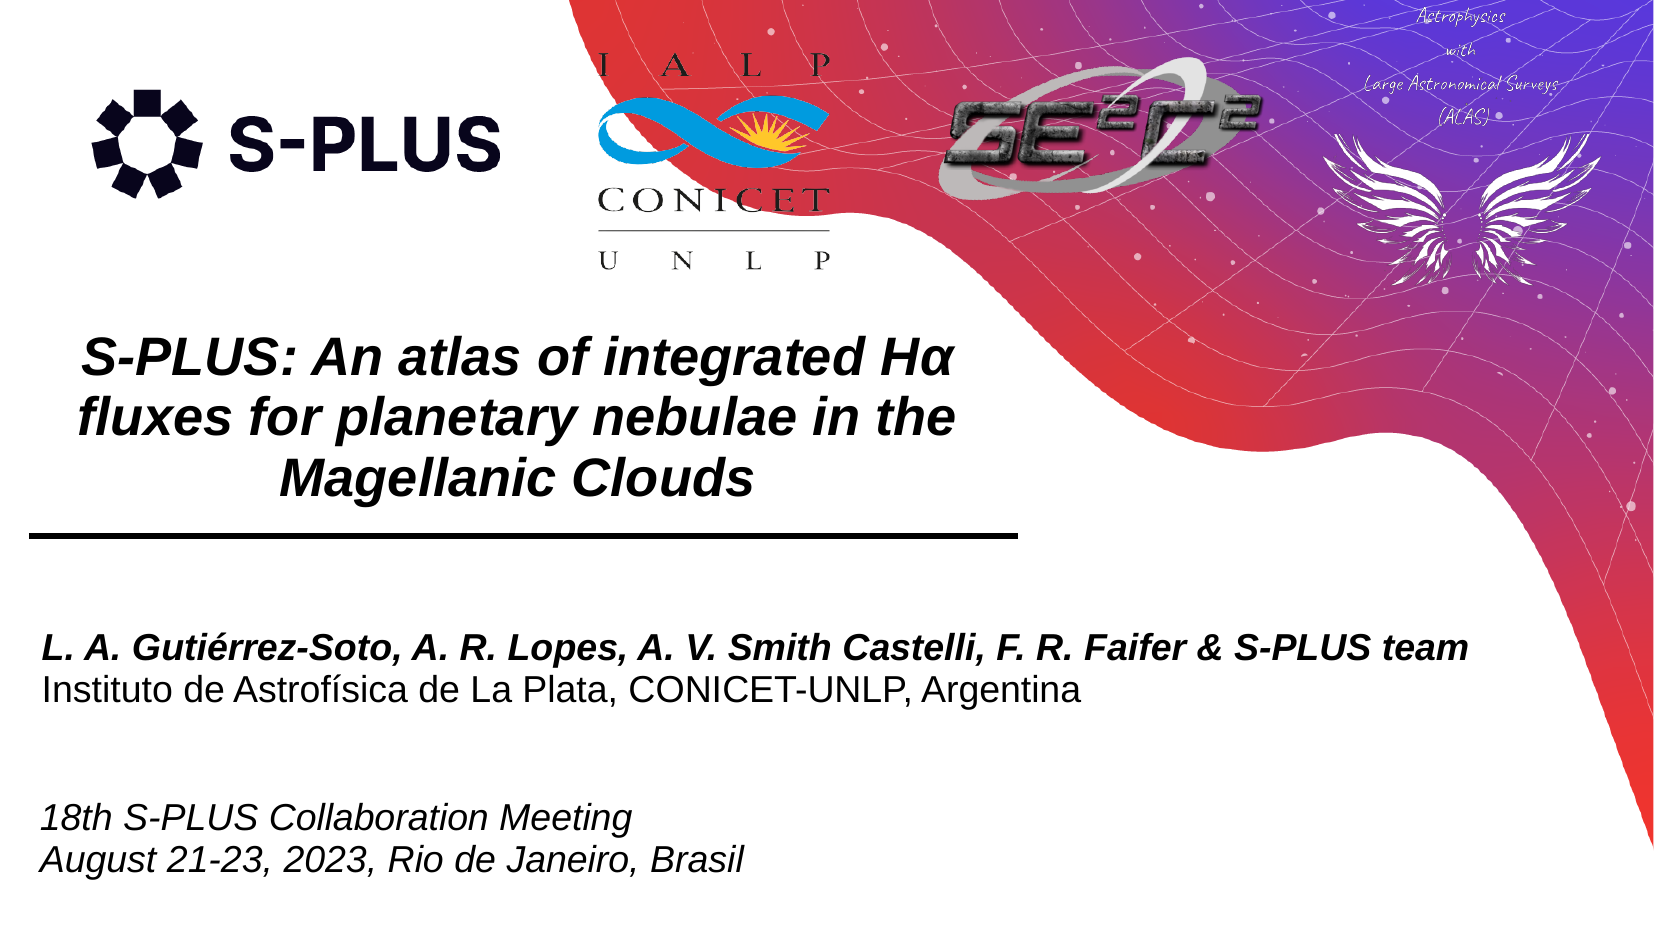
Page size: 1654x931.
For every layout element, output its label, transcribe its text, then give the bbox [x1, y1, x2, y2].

text_box L. A. Gutiérrez-Soto, A. R. Lopes, A. V. Smith Castelli, F. R. Faifer & S-PLUS team Instituto de Astrofísica de La Plata, CONICET-UNLP, Argentina [26, 619, 1621, 718]
text_box S-PLUS: An atlas of integrated Hα fluxes for planetary nebulae in the Magellanic Clouds [19, 318, 1017, 586]
picture [0, 0, 1654, 930]
text_box 18th S-PLUS Collaboration Meeting August 21-23, 2023, Rio de Janeiro, Brasil [25, 789, 770, 931]
